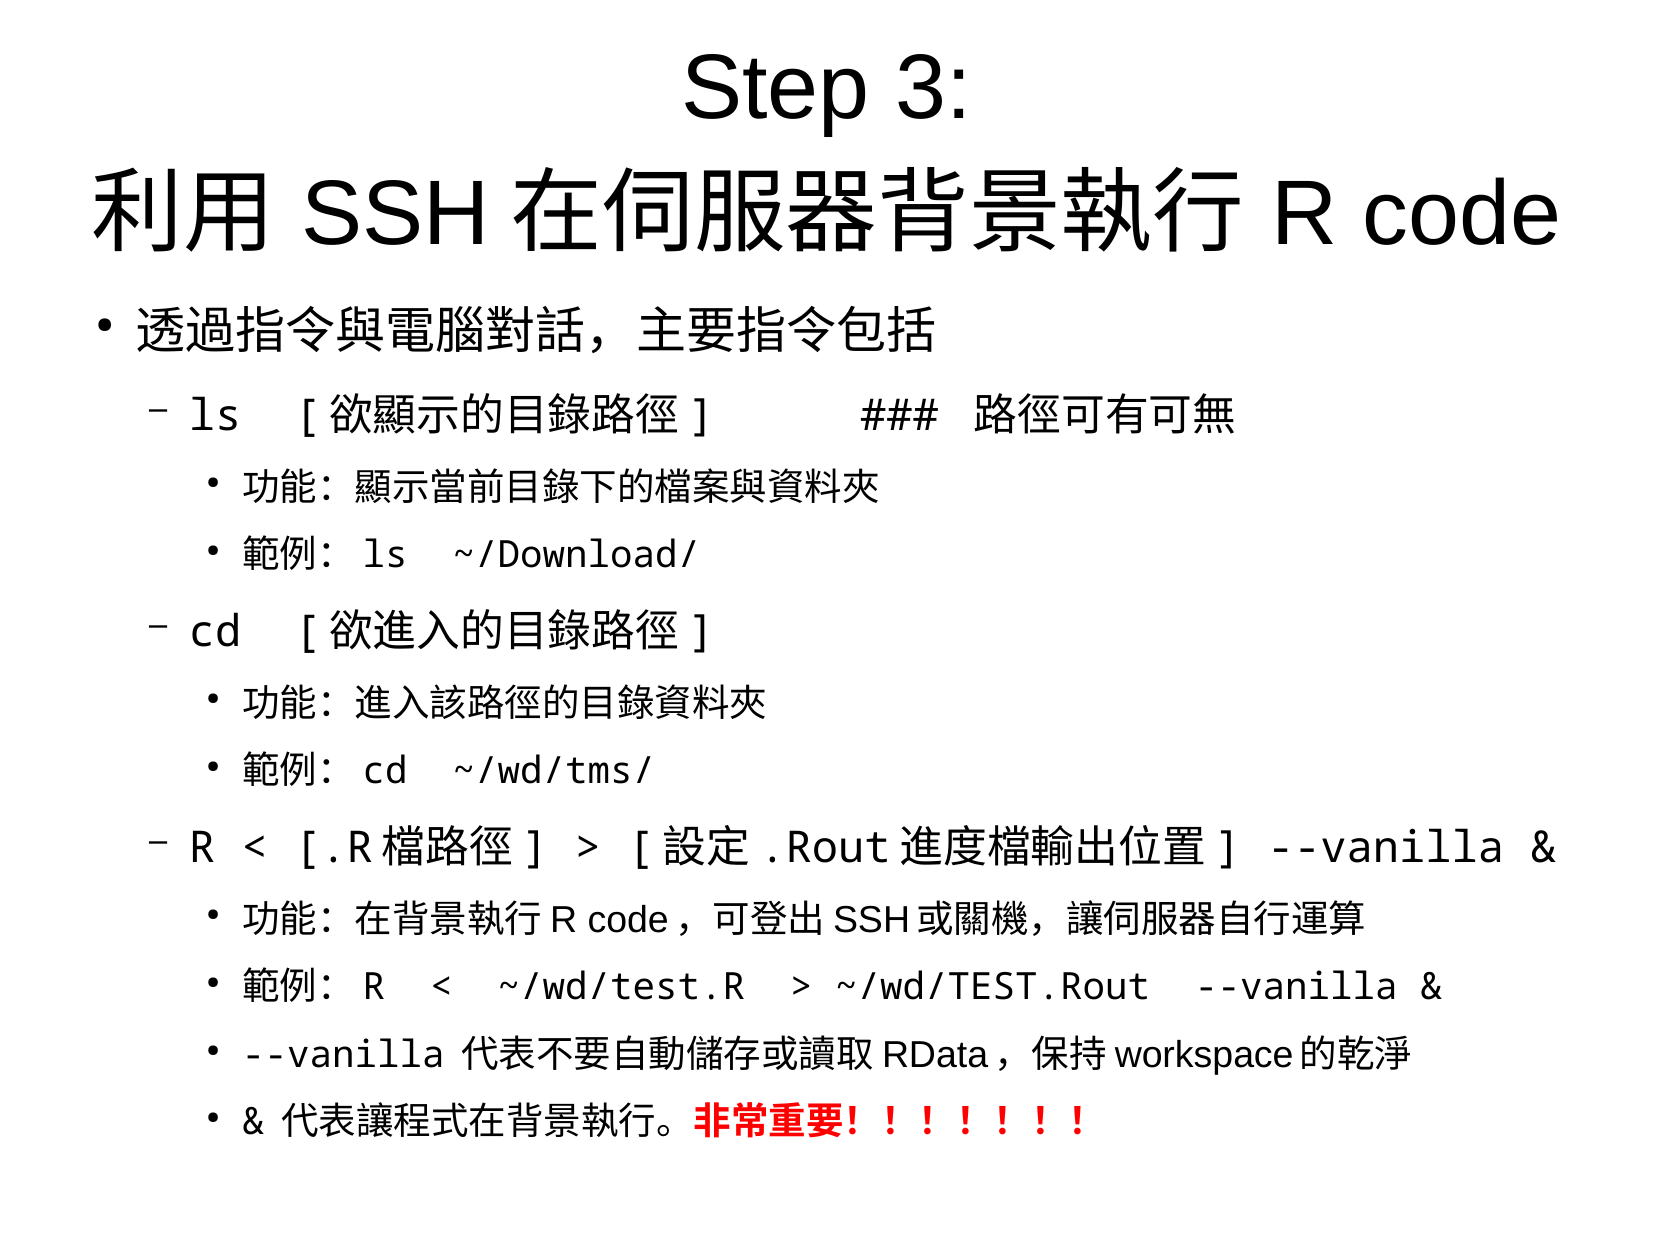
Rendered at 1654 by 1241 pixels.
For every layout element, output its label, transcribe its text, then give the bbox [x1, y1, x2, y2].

list 透過指令與電腦對話，主要指令包括 ls [欲顯示的目錄路徑] ### 路徑可有可無 功能：顯示當前目錄下的檔案與資料夾 範例：ls ~/Download/ cd [欲進入的目錄路徑] 功能：進入該路徑的目錄資料夾 範例：cd ~/wd/tms/ R < [.R檔路徑] > [設定.Rout進度檔輸出位置] --vanilla & 功能：在背景執行R code，可登出SSH或關機，讓伺服器自行運算 範例：R < ~/wd/test.R > ~/wd/TEST.Rout --vanilla & --vanilla 代表不要自動儲存或讀取RData，保持workspace的乾淨 & 代表讓程式在背景執行。非常重要！！！！！！！ [82, 290, 1571, 1155]
title Step 3: 利用SSH在伺服器背景執行R code [82, 21, 1571, 285]
